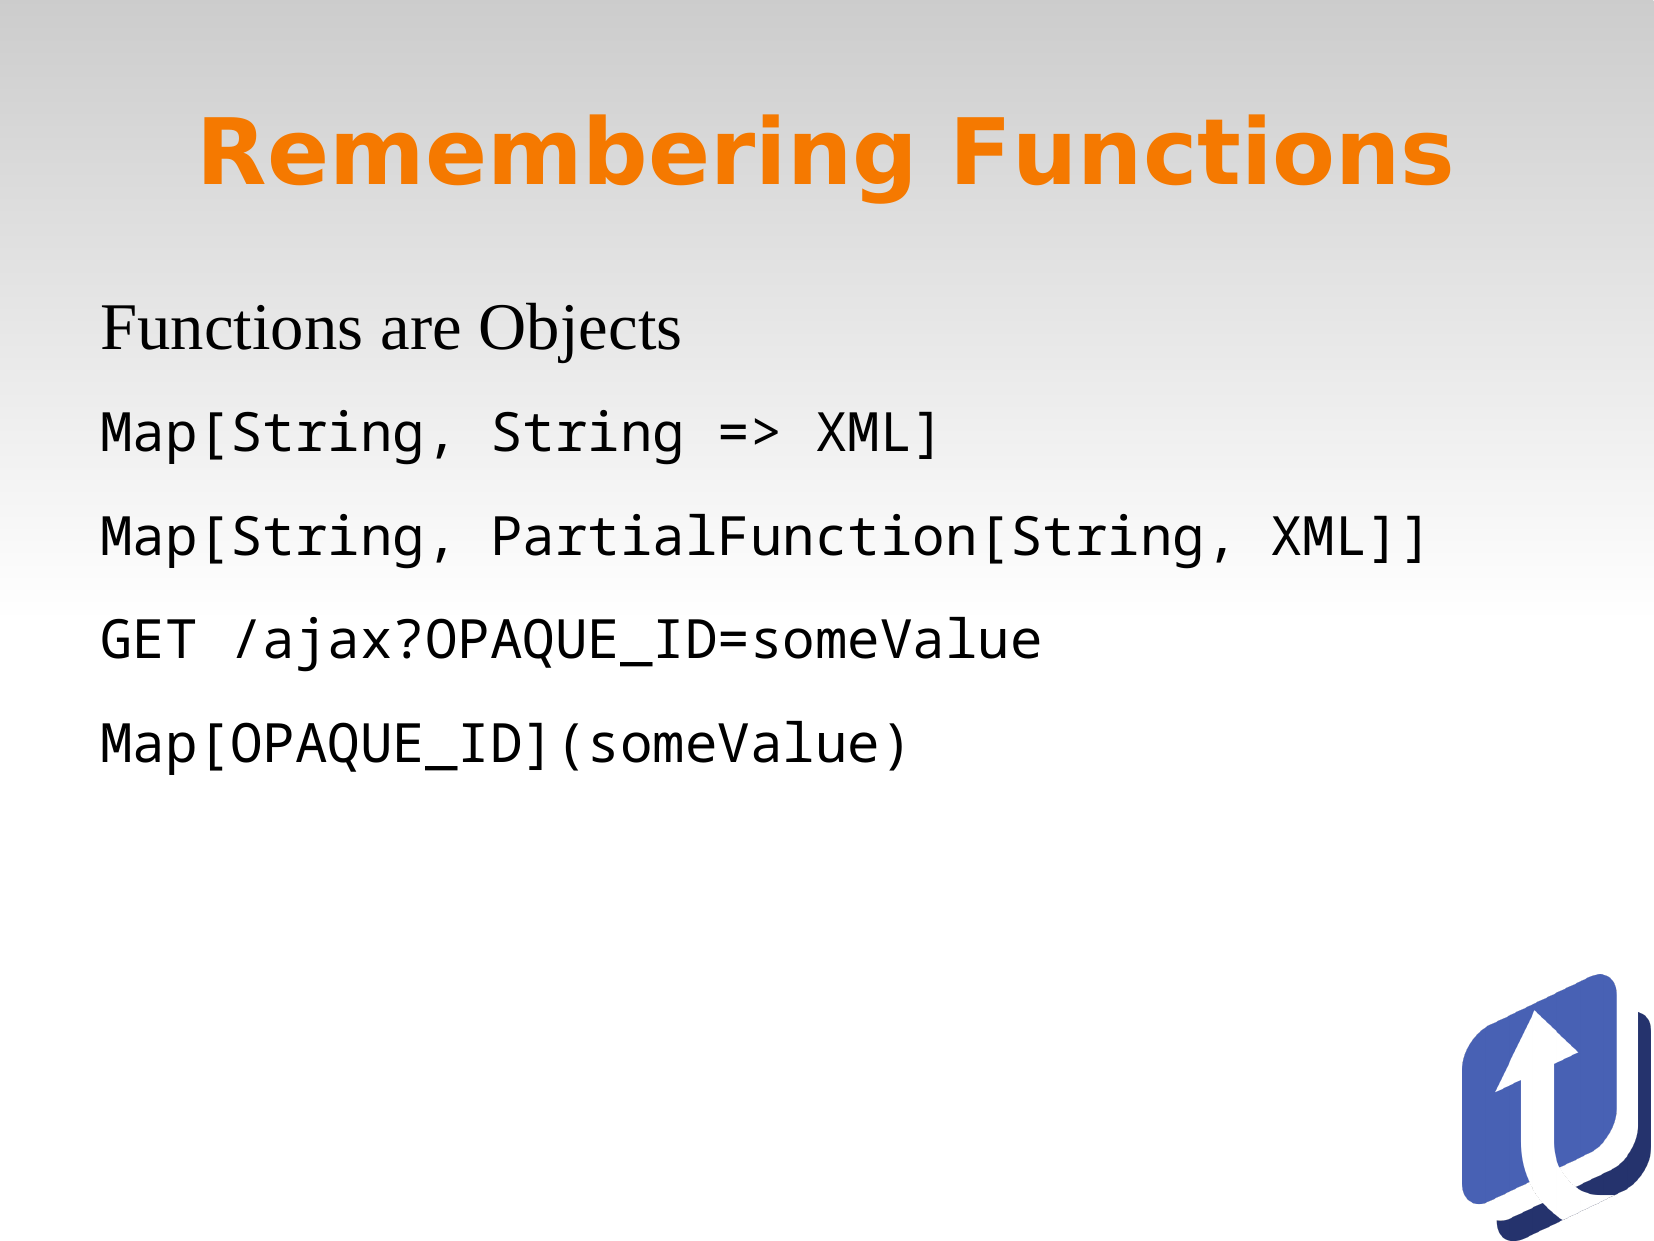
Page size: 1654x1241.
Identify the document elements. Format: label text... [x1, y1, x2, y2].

picture [1462, 974, 1651, 1241]
title Remembering Functions [82, 49, 1571, 257]
list Functions are Objects Map[String, String => XML] Map[String, PartialFunction[String, XML]] GET /ajax?OPAQUE_ID=someValue Map[OPAQUE_ID](someValue) [82, 290, 1571, 1094]
